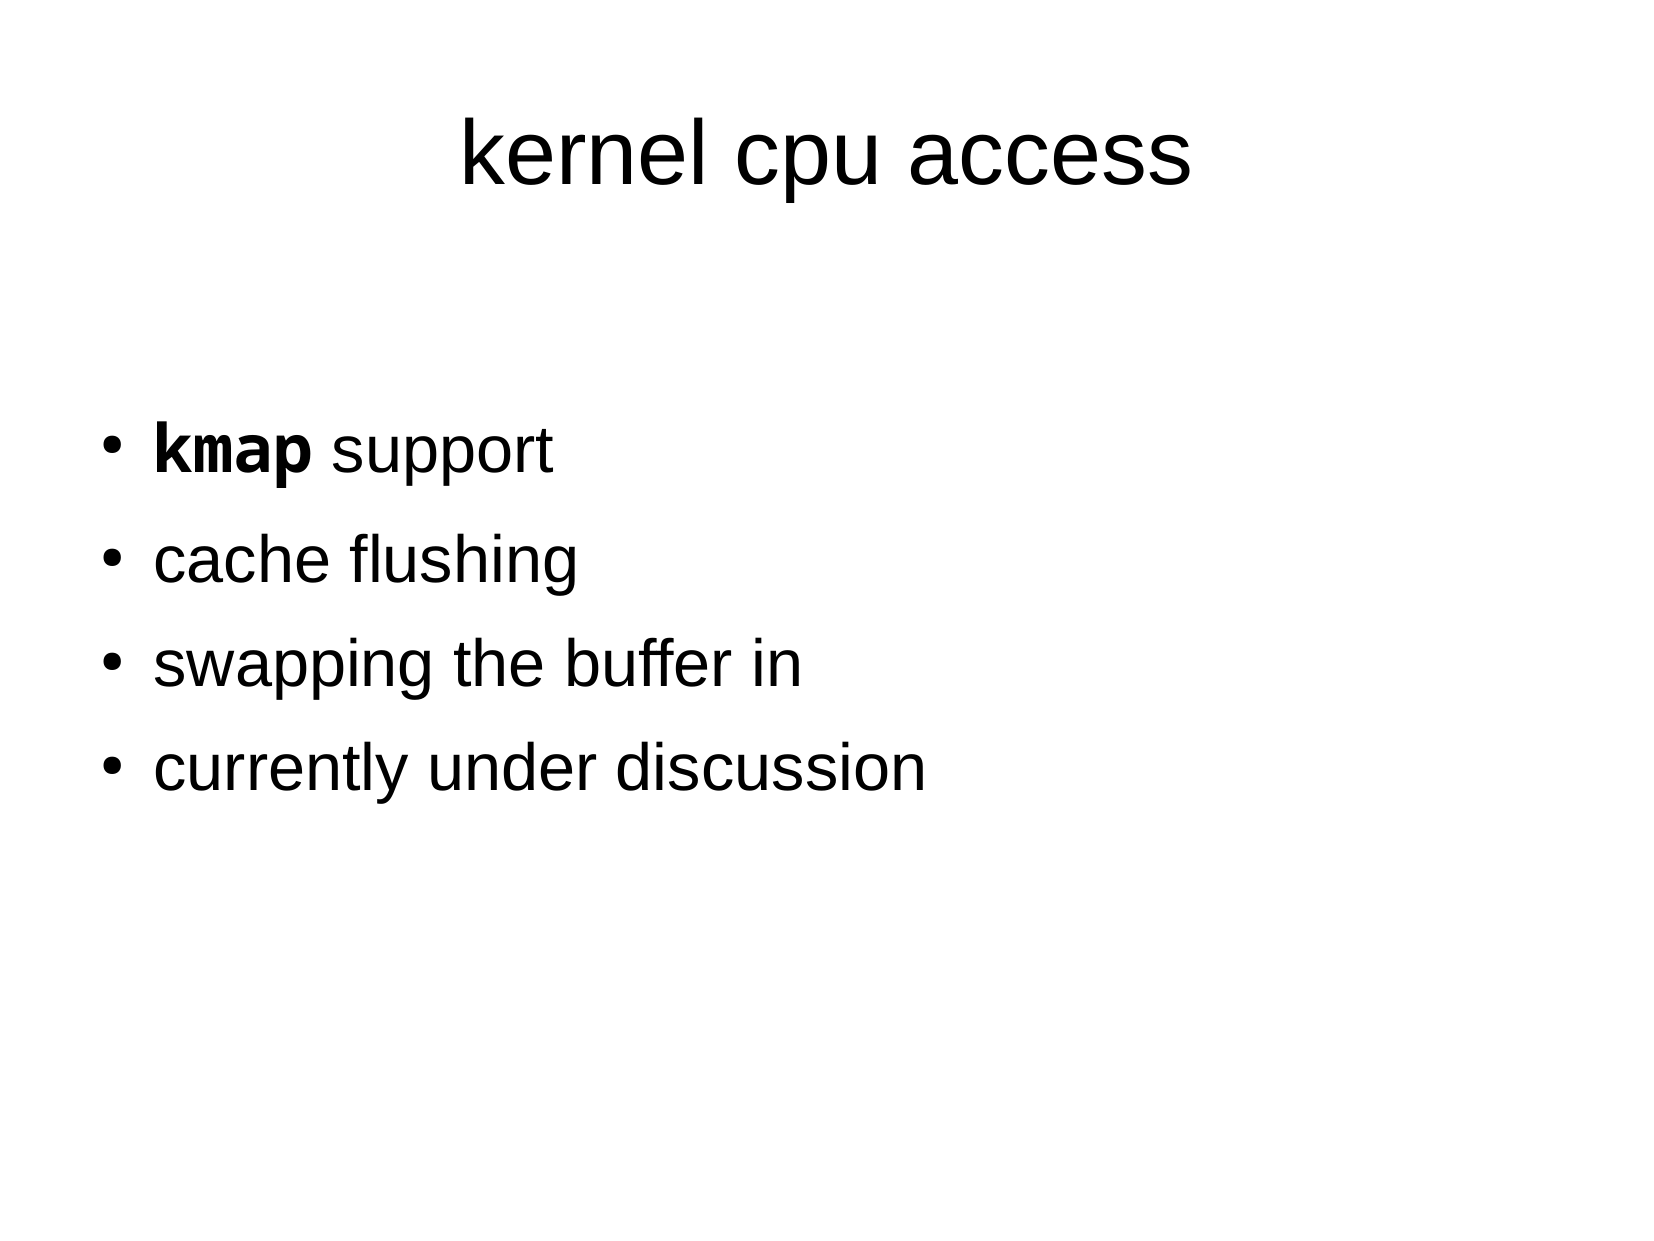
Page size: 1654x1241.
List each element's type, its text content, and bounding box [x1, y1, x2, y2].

list kmap support cache flushing swapping the buffer in currently under discussion [82, 401, 1571, 1109]
title kernel cpu access [82, 49, 1571, 257]
